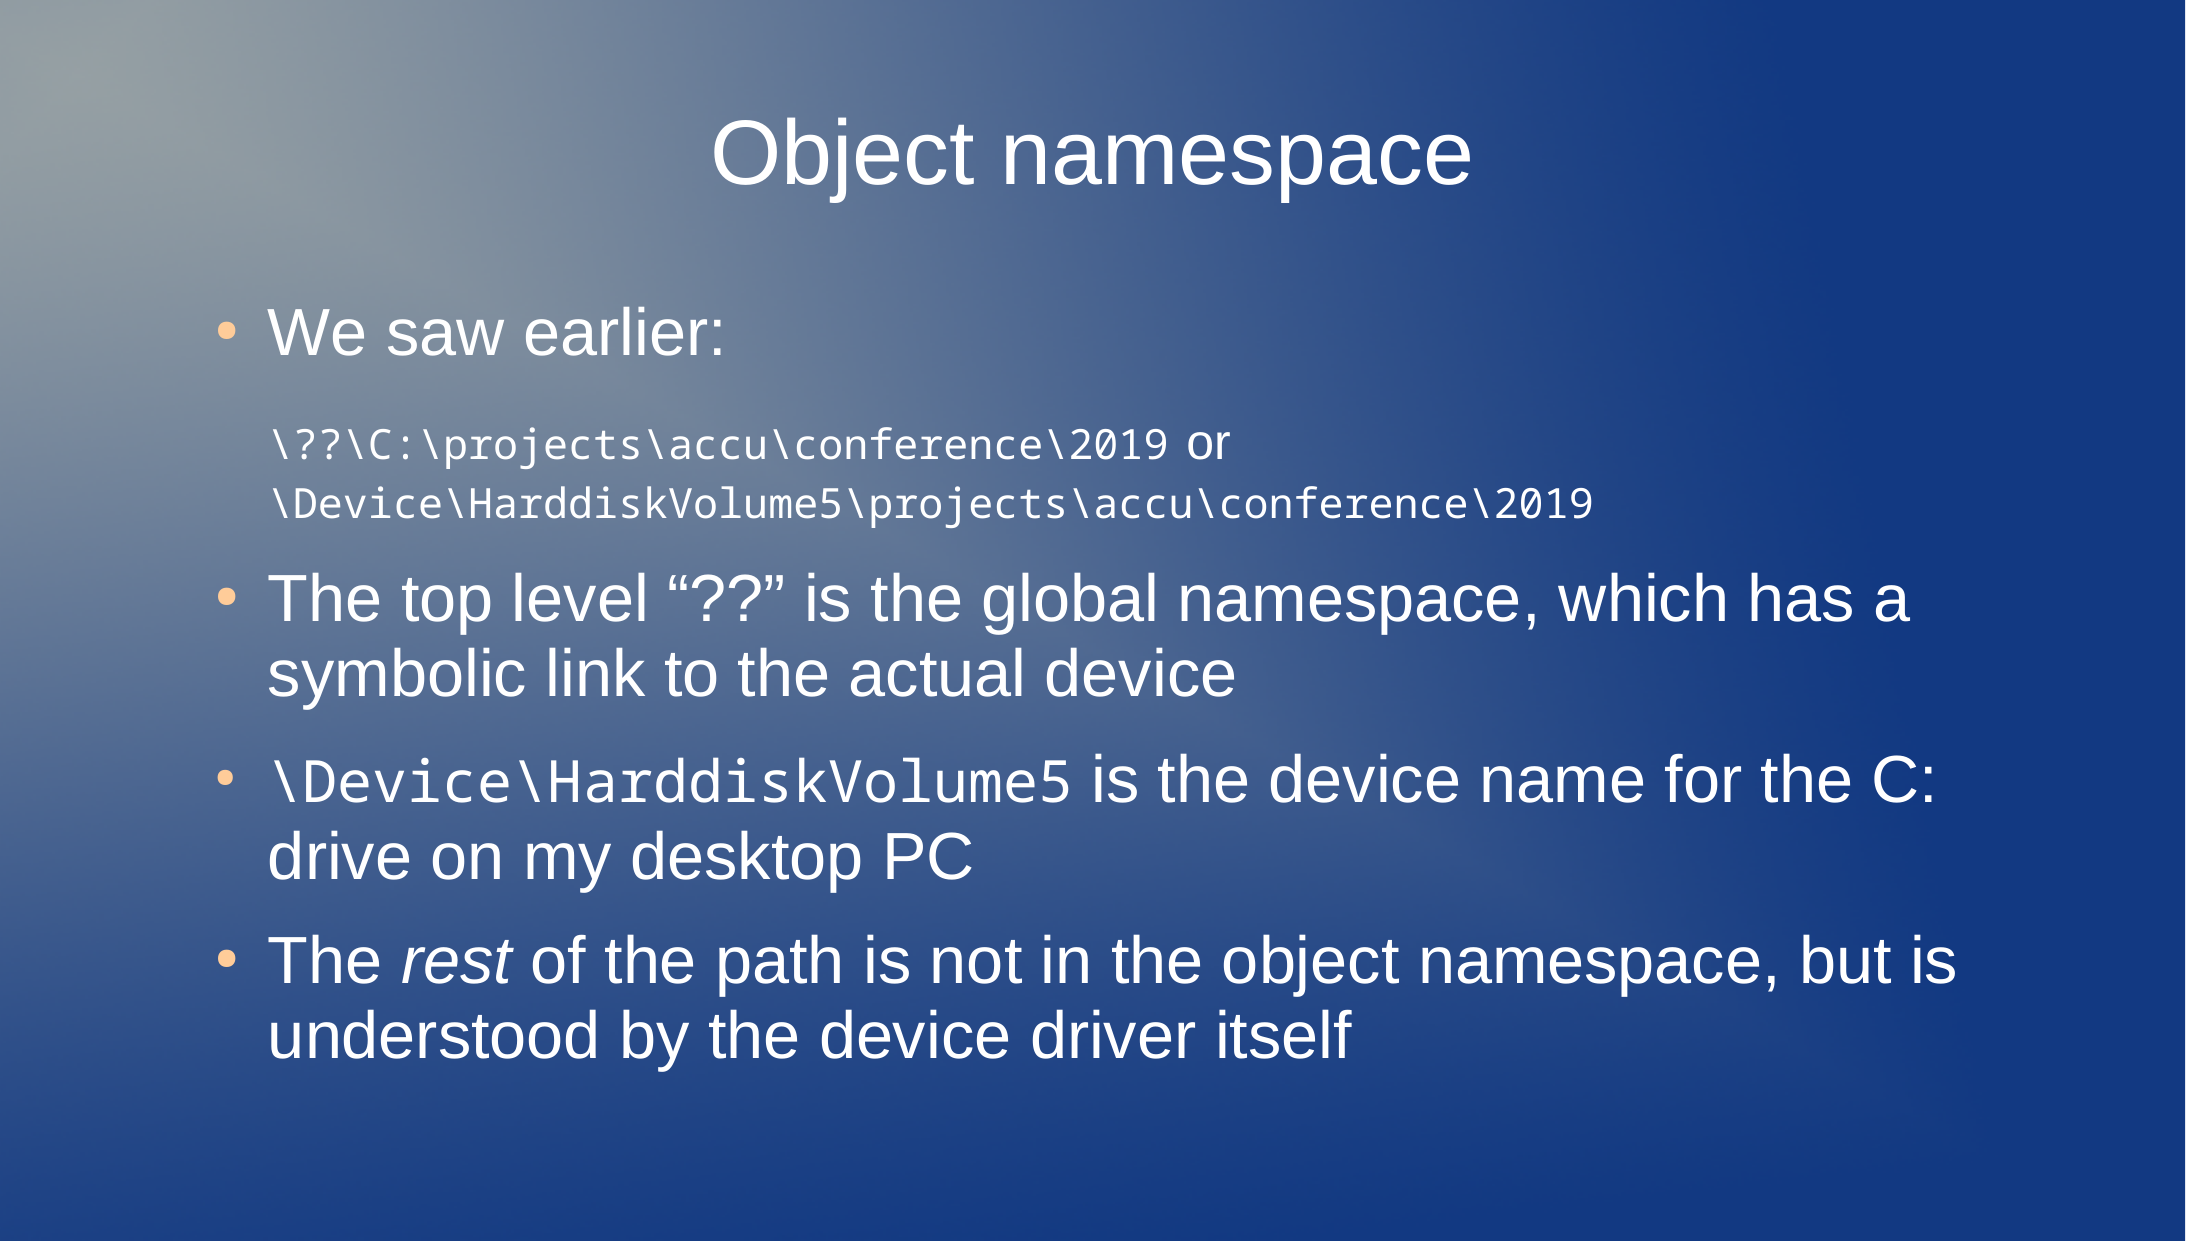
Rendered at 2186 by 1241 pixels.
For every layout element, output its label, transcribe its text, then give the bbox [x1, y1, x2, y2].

title Object namespace [109, 49, 2076, 257]
picture [0, 0, 2186, 1241]
list We saw earlier: \??\C:\projects\accu\conference\2019 or \Device\HarddiskVolume5\projects\accu\conference\2019 The top level “??” is the global namespace, which has a symbolic link to the actual device \Device\HarddiskVolume5 is the device name for the C: drive on my desktop PC The rest of the path is not in the object namespace, but is understood by the device driver itself [197, 295, 2022, 1229]
